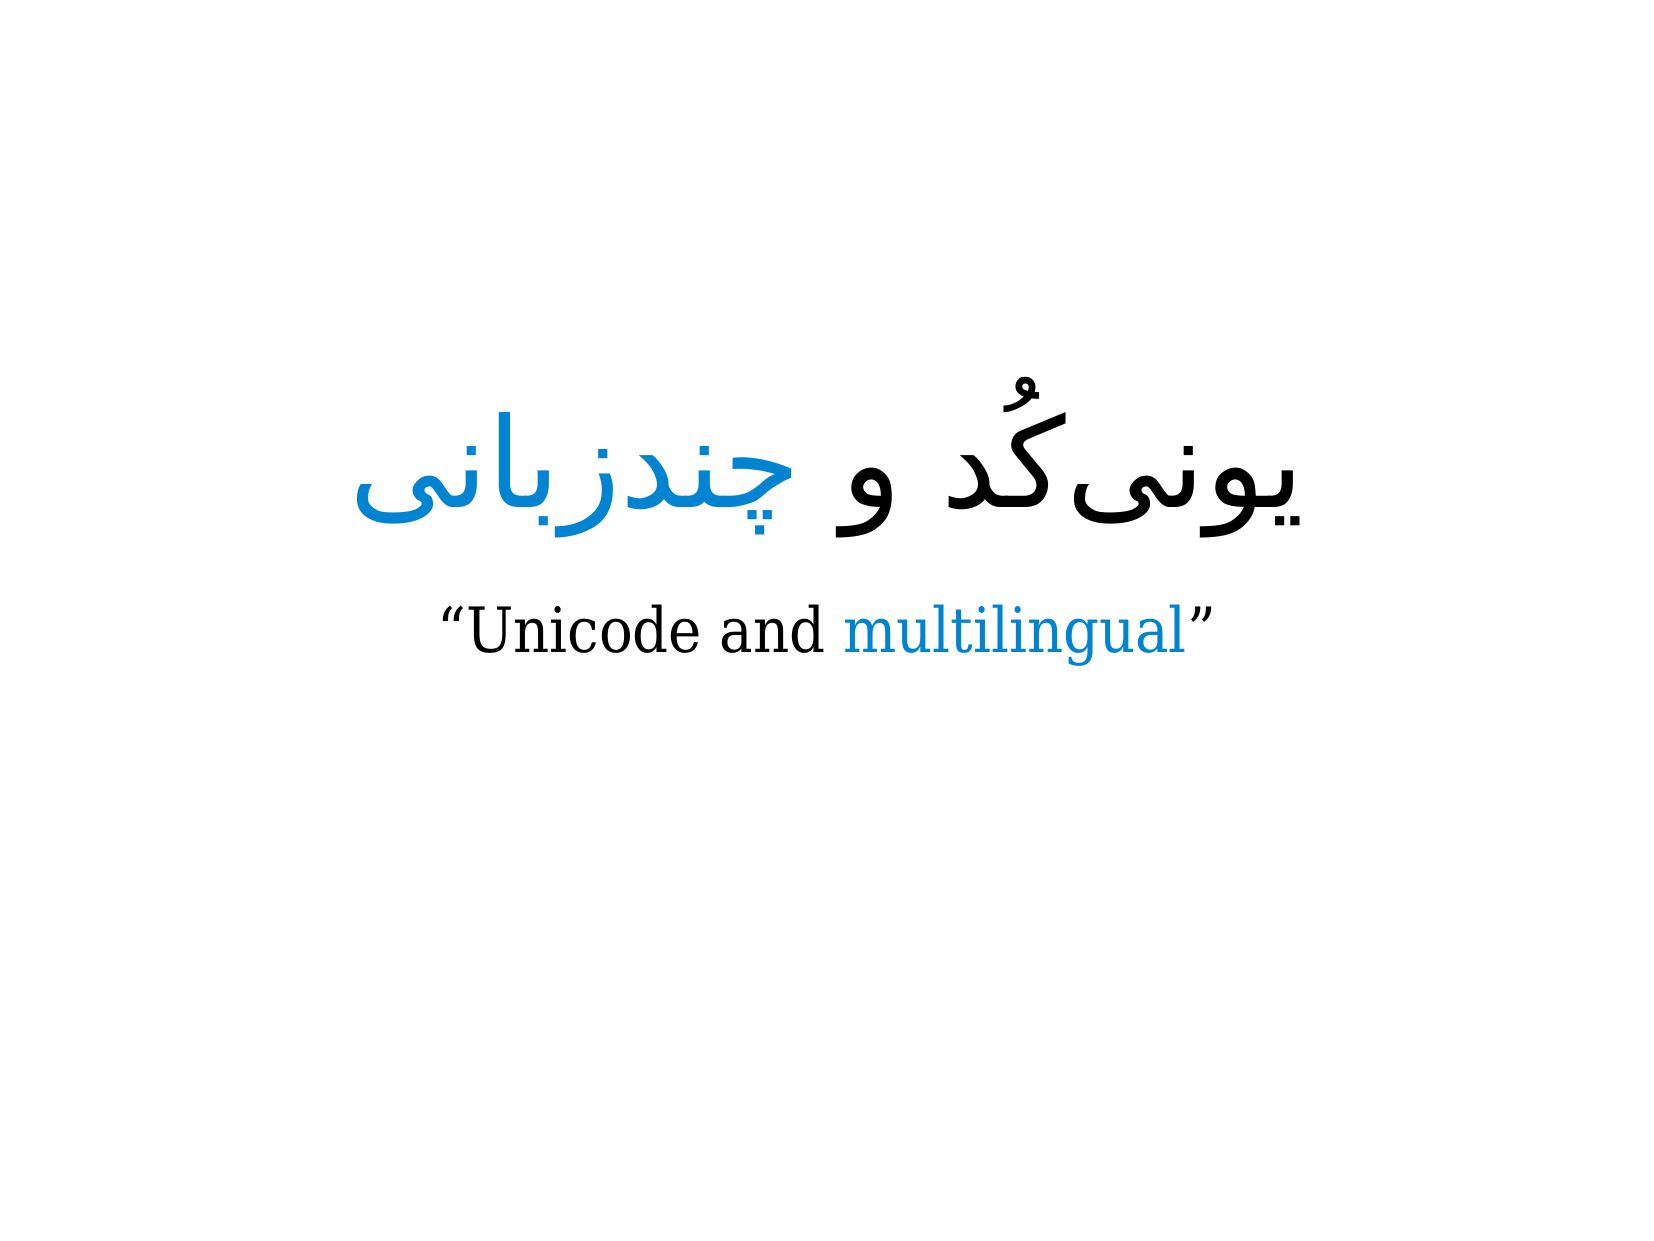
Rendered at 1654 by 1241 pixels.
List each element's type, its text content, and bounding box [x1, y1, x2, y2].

text_box یونی‌کُد و چندزبانی “Unicode and multilingual” [82, 49, 1571, 1010]
